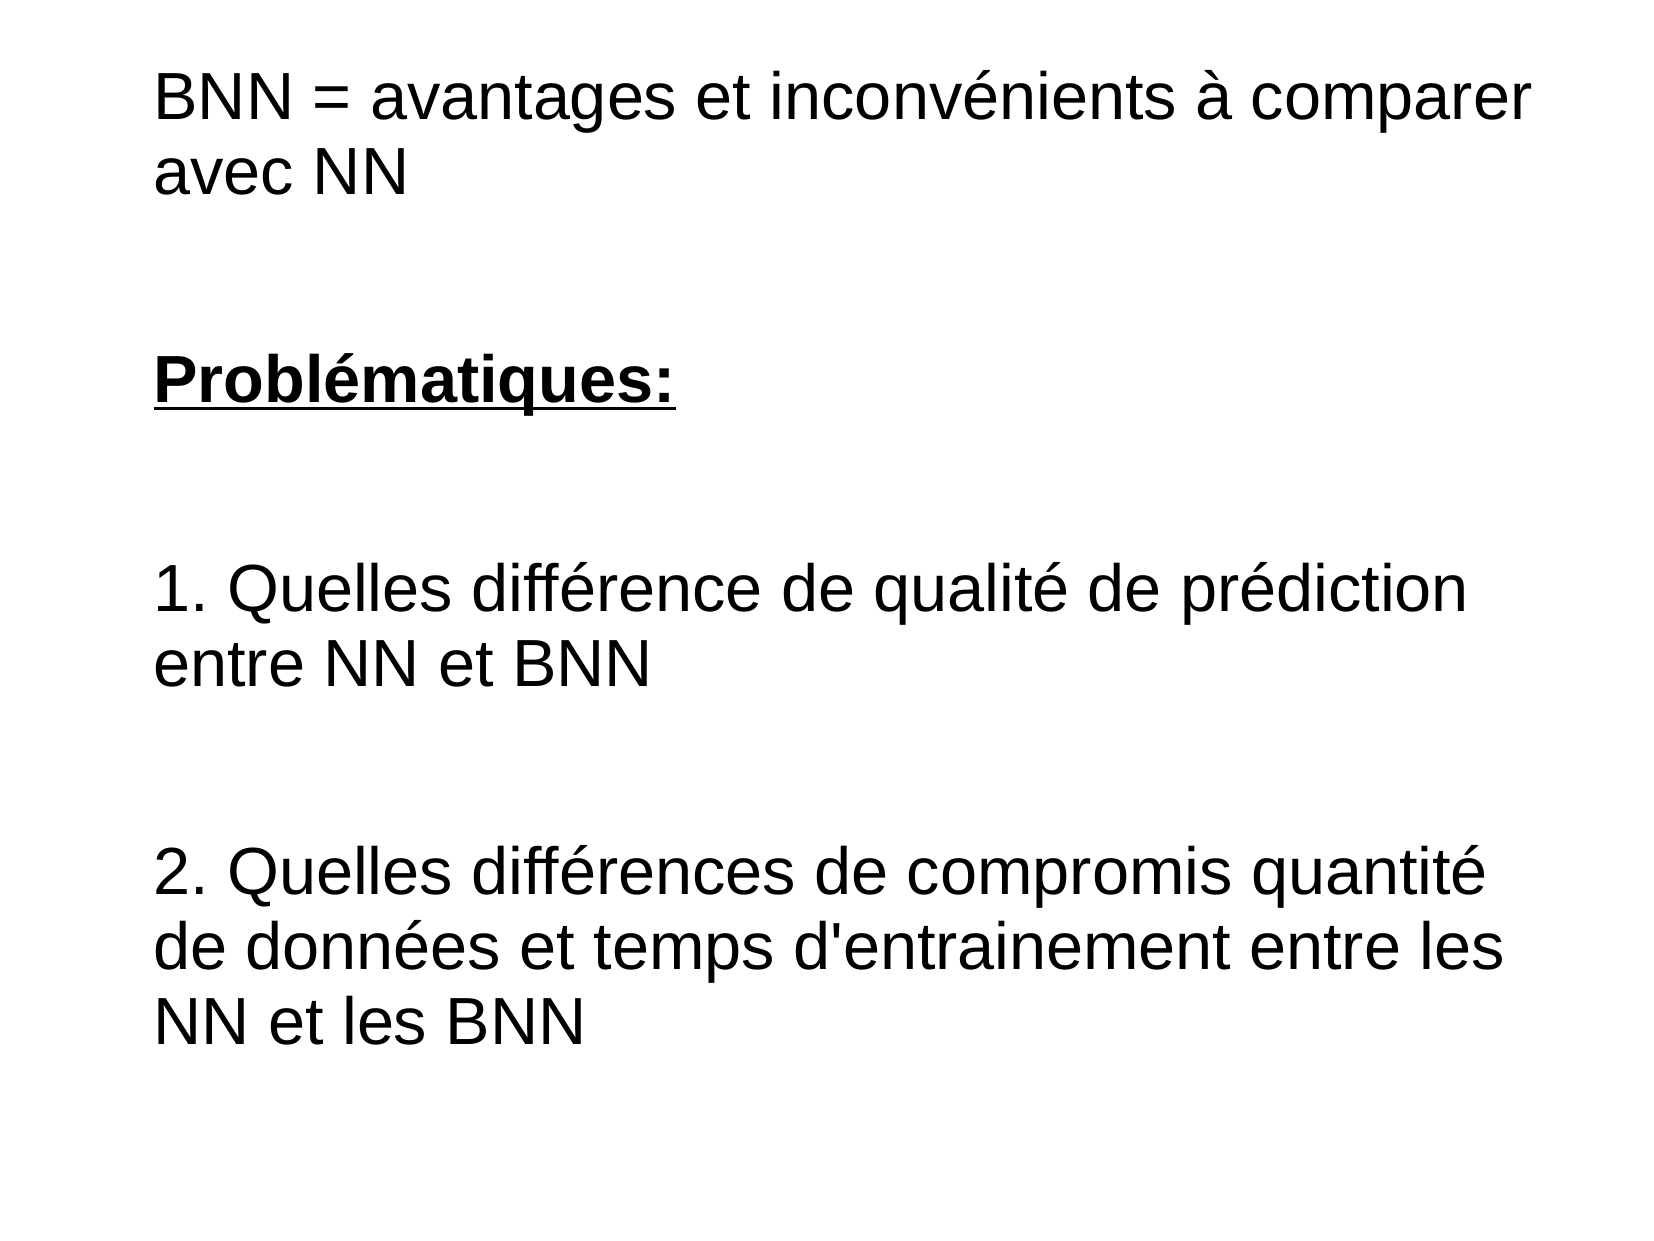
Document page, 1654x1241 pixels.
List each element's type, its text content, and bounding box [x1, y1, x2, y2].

list BNN = avantages et inconvénients à comparer avec NN Problématiques: 1. Quelles différence de qualité de prédiction entre NN et BNN 2. Quelles différences de compromis quantité de données et temps d'entrainement entre les NN et les BNN [82, 59, 1571, 1109]
